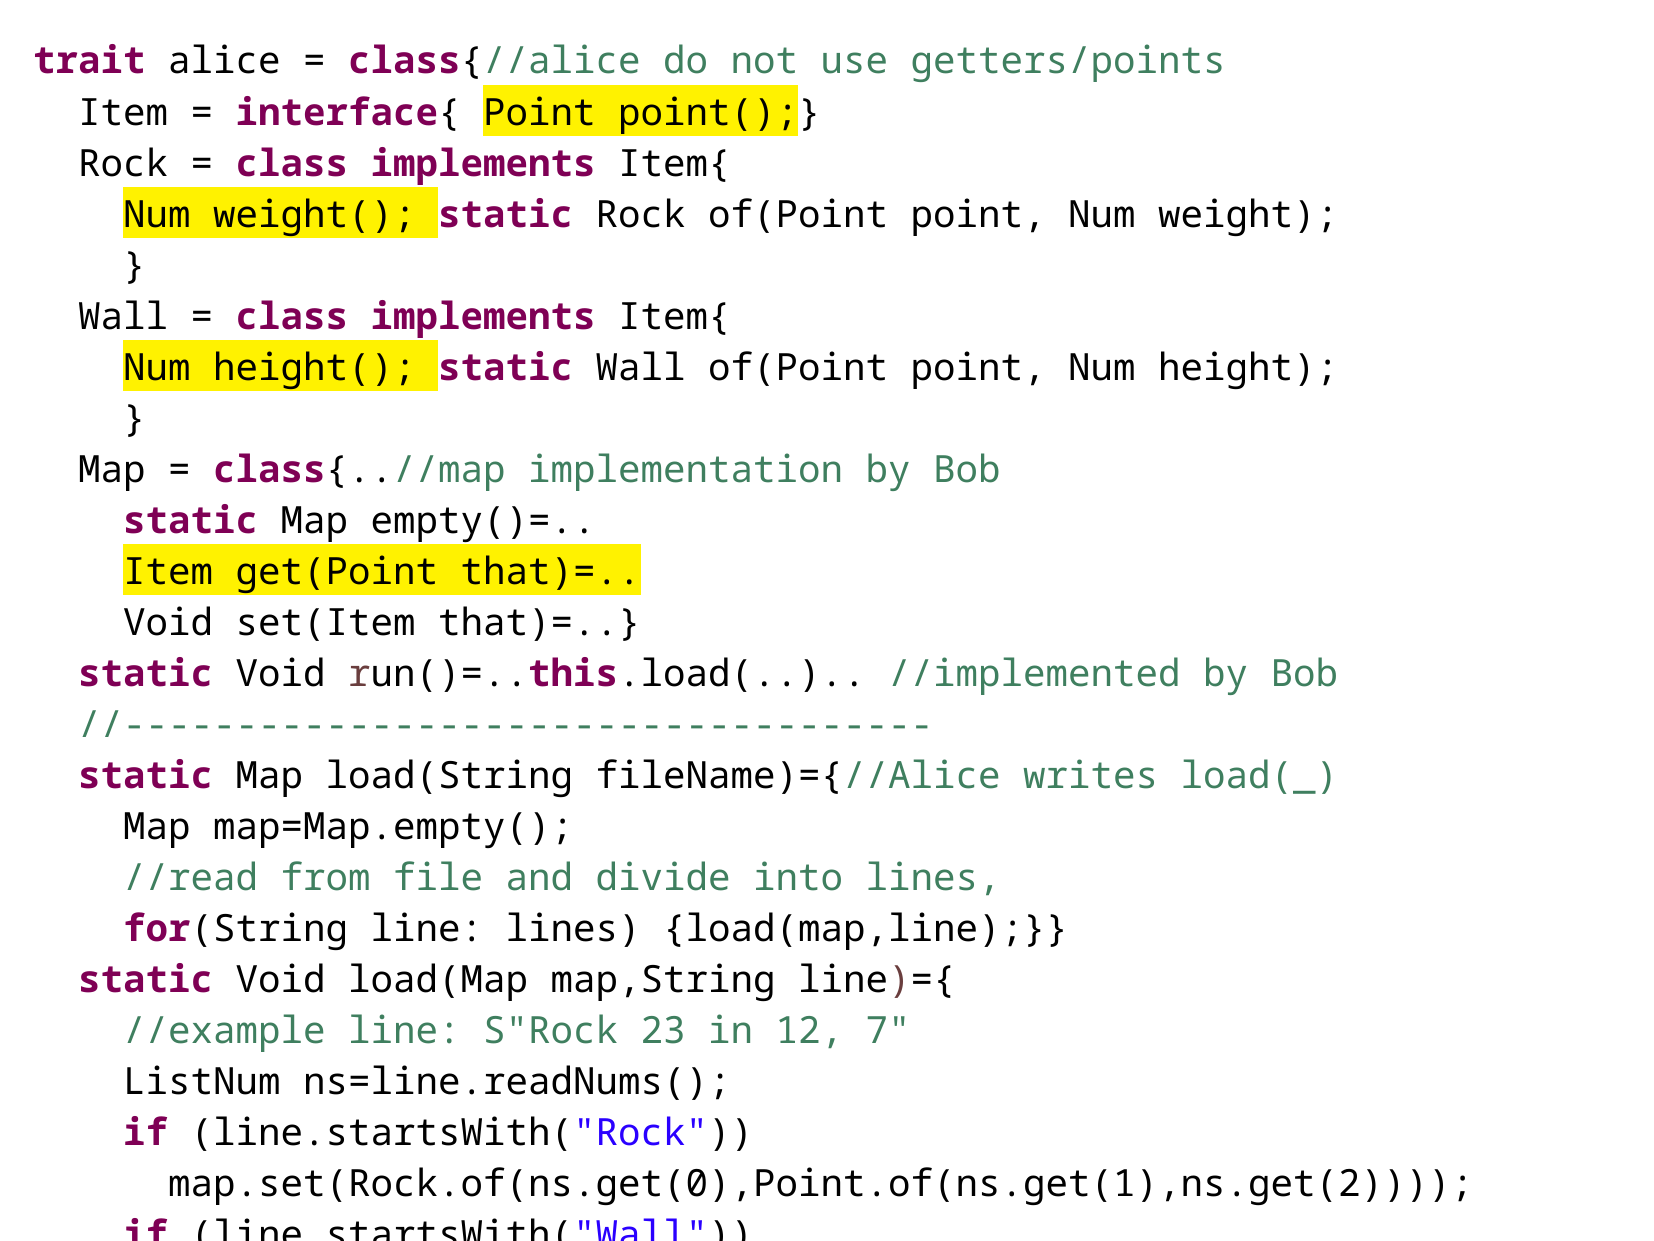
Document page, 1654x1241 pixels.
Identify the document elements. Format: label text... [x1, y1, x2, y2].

text_box trait alice = class{//alice do not use getters/points Item = interface{ Point point();} Rock = class implements Item{ Num weight(); static Rock of(Point point, Num weight); } Wall = class implements Item{ Num height(); static Wall of(Point point, Num height); } Map = class{..//map implementation by Bob static Map empty()=.. Item get(Point that)=.. Void set(Item that)=..} static Void run()=..this.load(..).. //implemented by Bob //------------------------------------ static Map load(String fileName)={//Alice writes load(_) Map map=Map.empty(); //read from file and divide into lines, for(String line: lines) {load(map,line);}} static Void load(Map map,String line)={ //example line: S"Rock 23 in 12, 7" ListNum ns=line.readNums(); if (line.startsWith("Rock")) map.set(Rock.of(ns.get(0),Point.of(ns.get(1),ns.get(2)))); if (line.startsWith("Wall")) .. .. }} [18, 26, 1654, 1241]
